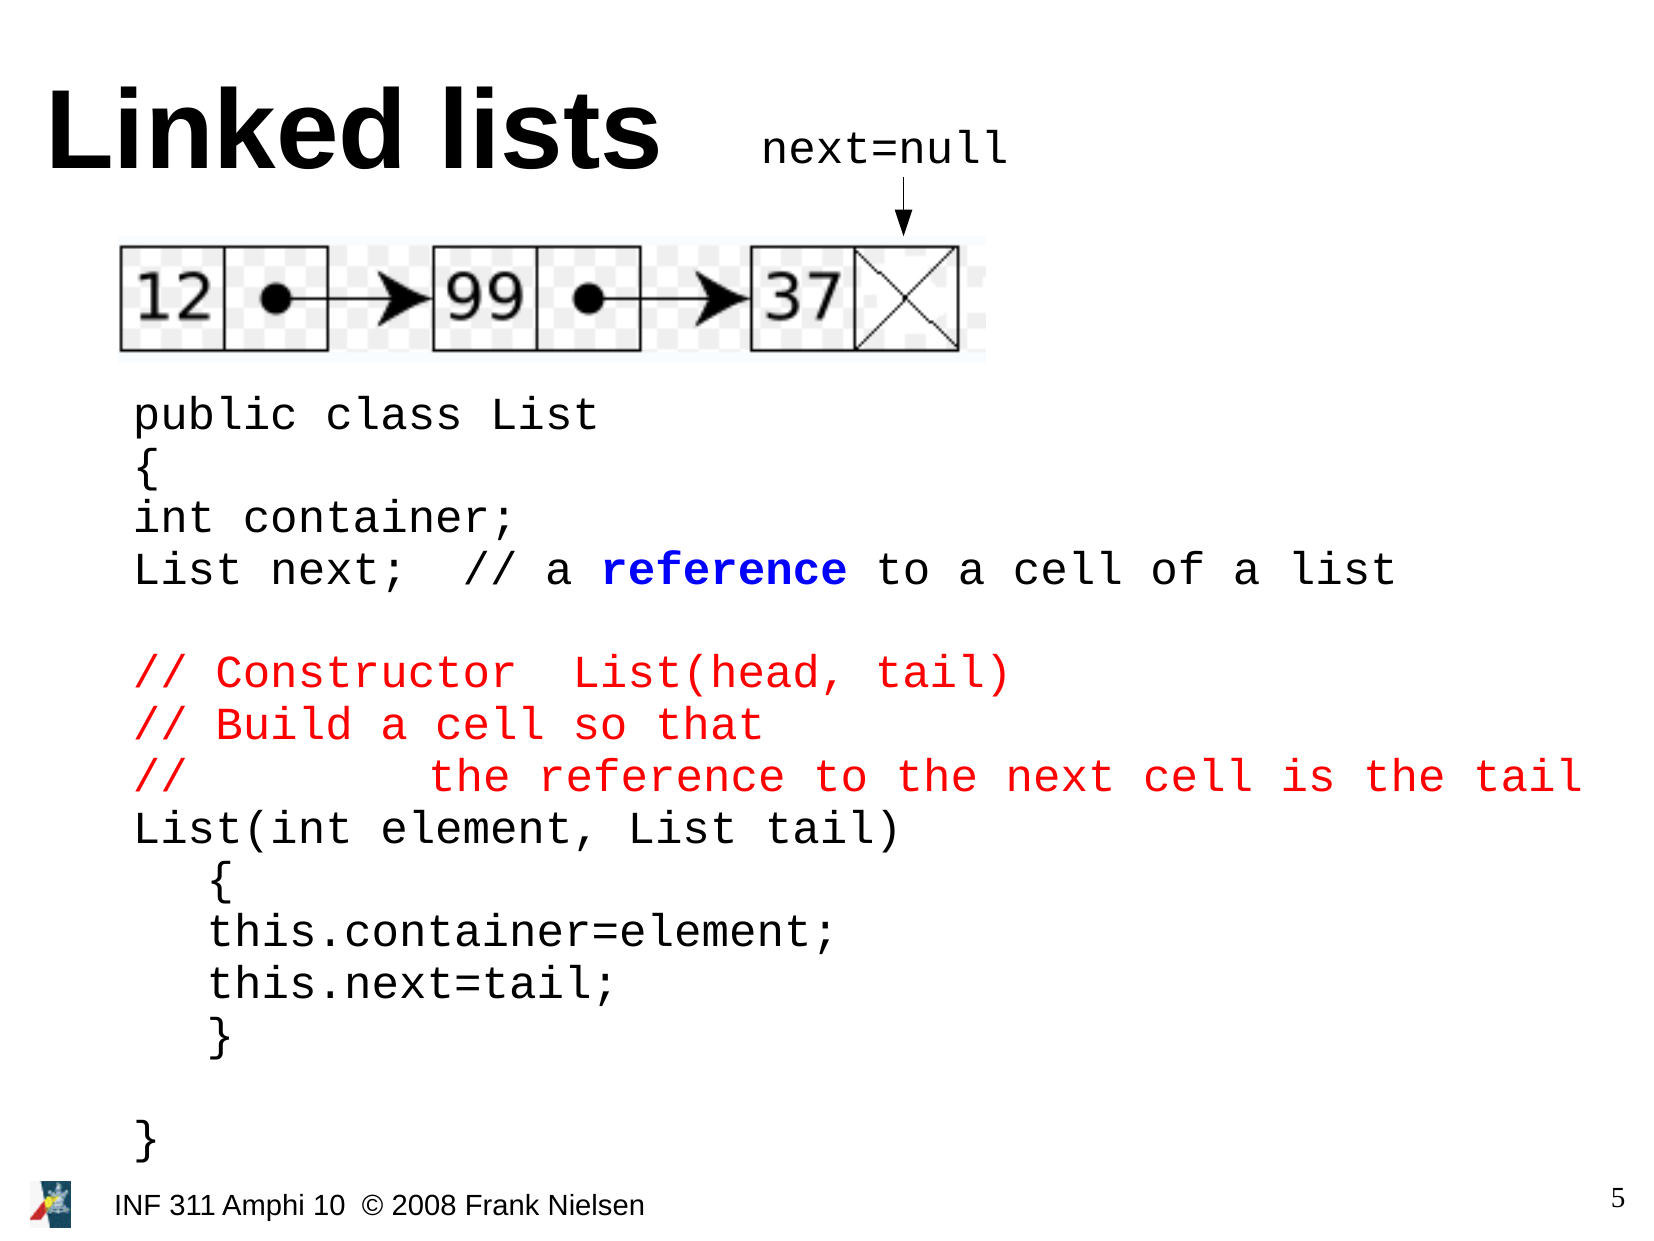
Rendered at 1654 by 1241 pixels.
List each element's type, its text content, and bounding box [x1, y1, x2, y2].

text_box Linked lists [30, 59, 679, 200]
text_box next=null [746, 118, 1063, 182]
picture [29, 1181, 71, 1228]
picture [118, 236, 986, 363]
text_box public class List { int container; List next; // a reference to a cell of a list // Constructor List(head, tail) // Build a cell so that // the reference to the next cell is the tail List(int element, List tail) { this.container=element; this.next=tail; } } [118, 383, 1599, 1134]
